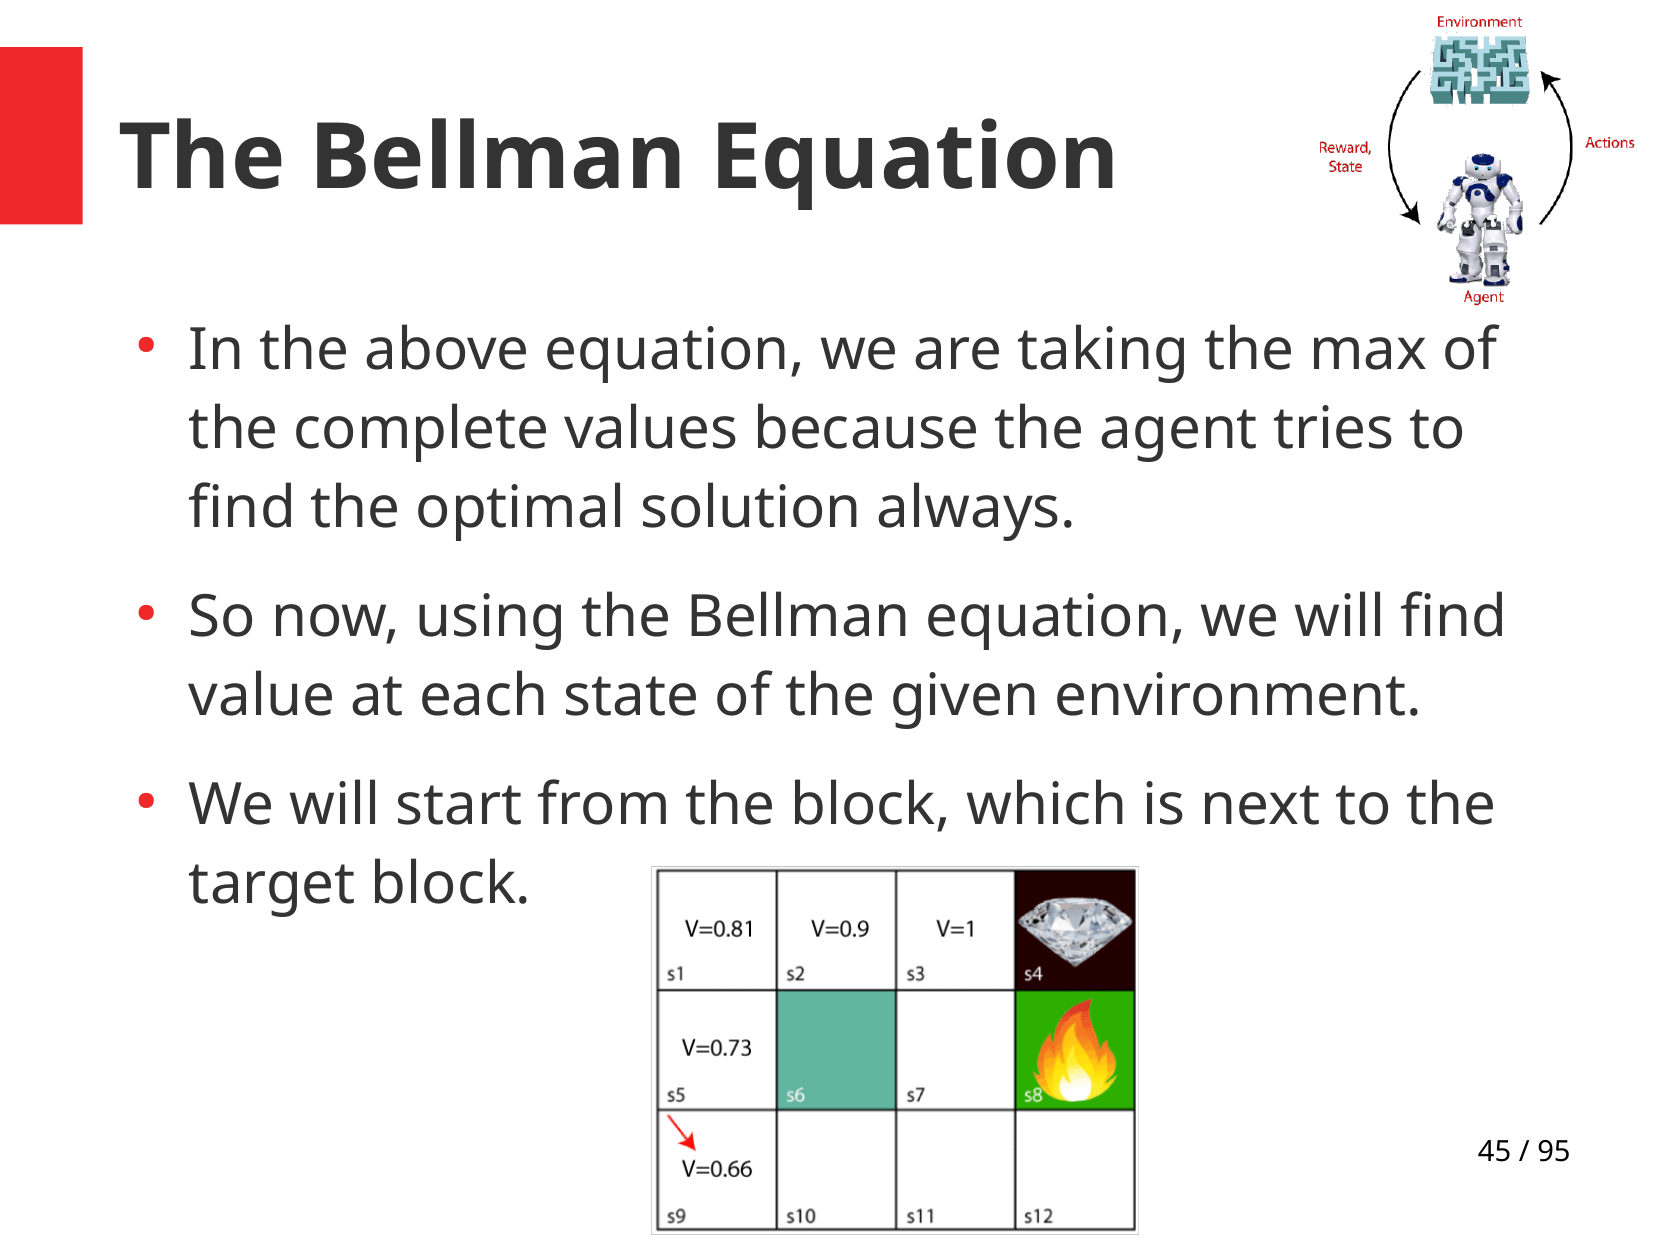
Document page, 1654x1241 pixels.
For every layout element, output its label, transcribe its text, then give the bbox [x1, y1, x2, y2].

picture [637, 843, 1146, 1241]
list In the above equation, we are taking the max of the complete values because the agent tries to find the optimal solution always. So now, using the Bellman equation, we will find value at each state of the given environment. We will start from the block, which is next to the target block. [118, 307, 1536, 1027]
title The Bellman Equation [118, 28, 1311, 278]
picture [1311, 11, 1642, 310]
